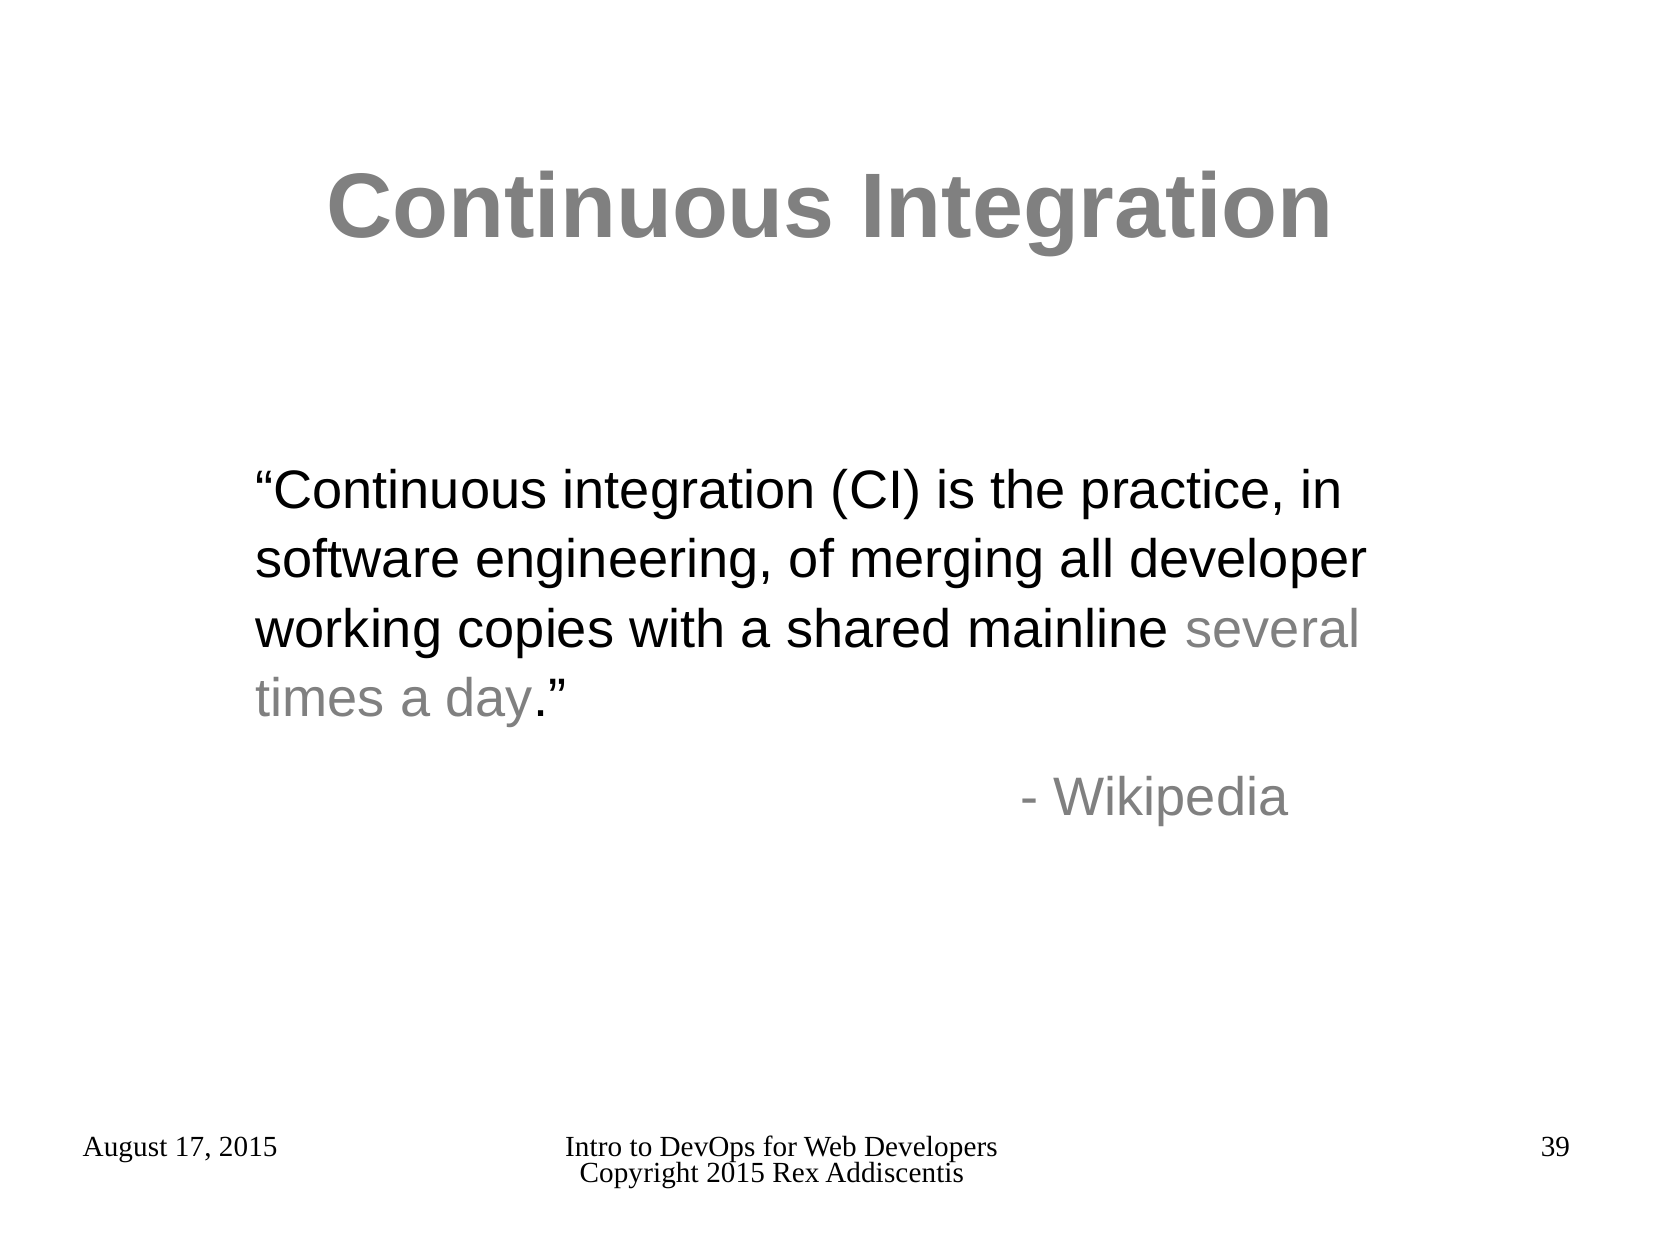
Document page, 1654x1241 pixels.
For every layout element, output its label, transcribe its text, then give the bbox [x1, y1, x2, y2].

list Continuous Integration [86, 105, 1575, 346]
list “Continuous integration (CI) is the practice, in software engineering, of merging all developer working copies with a shared mainline several times a day.” - Wikipedia [255, 450, 1396, 931]
